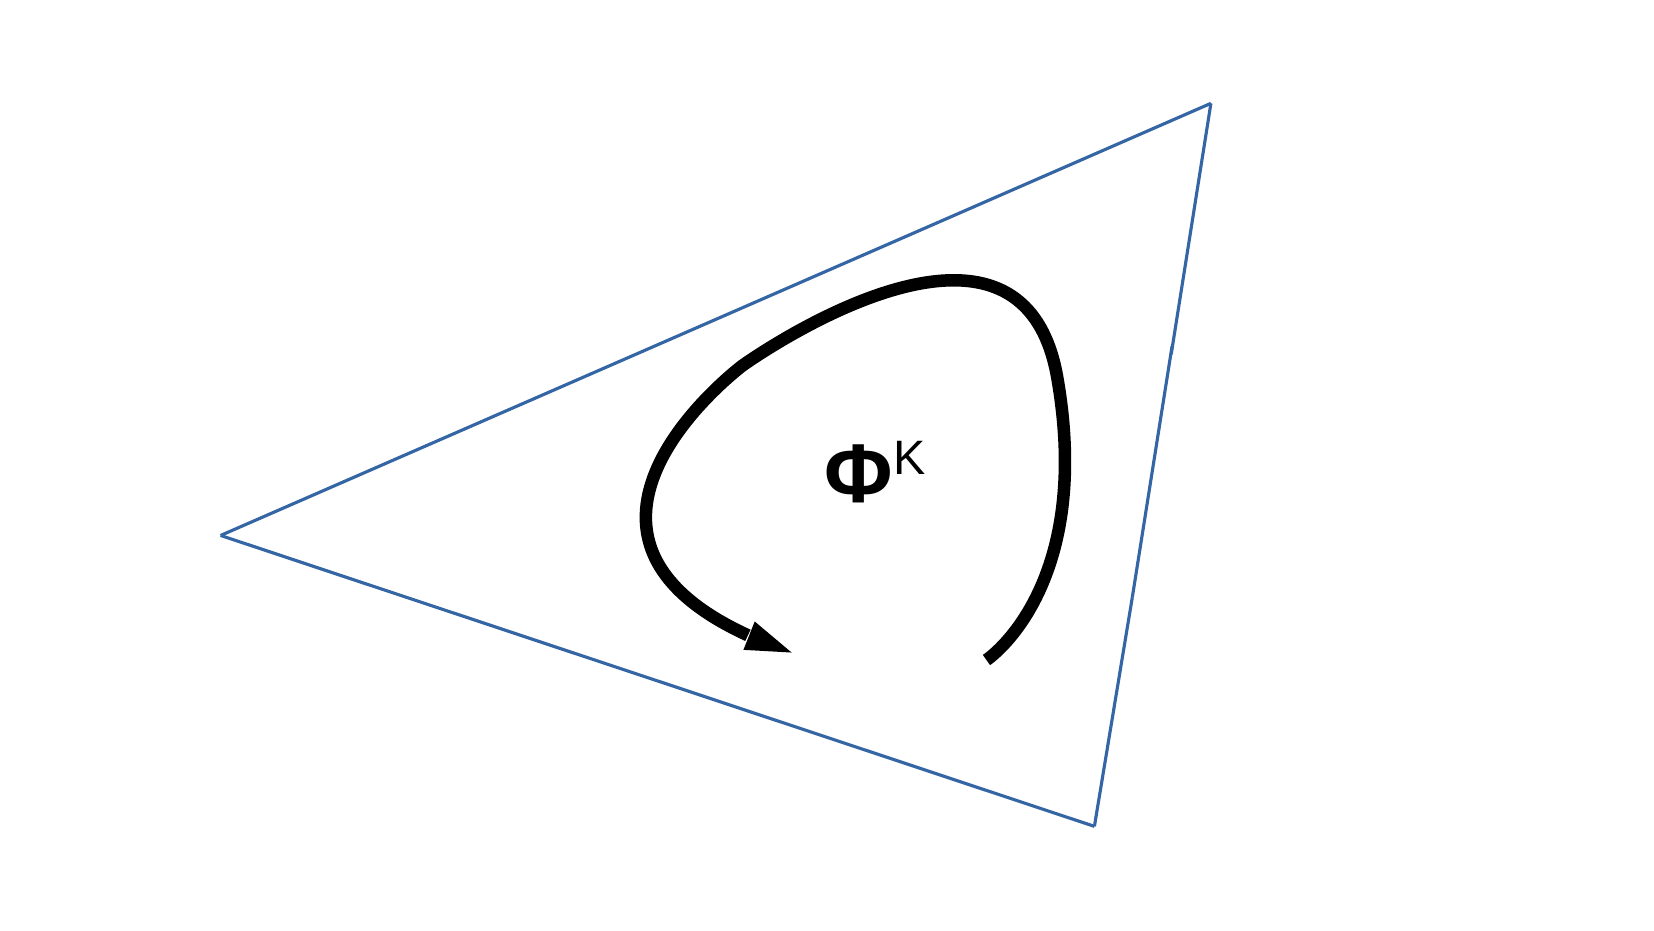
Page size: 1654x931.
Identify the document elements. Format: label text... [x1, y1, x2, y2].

text_box ΦK [810, 420, 1186, 528]
